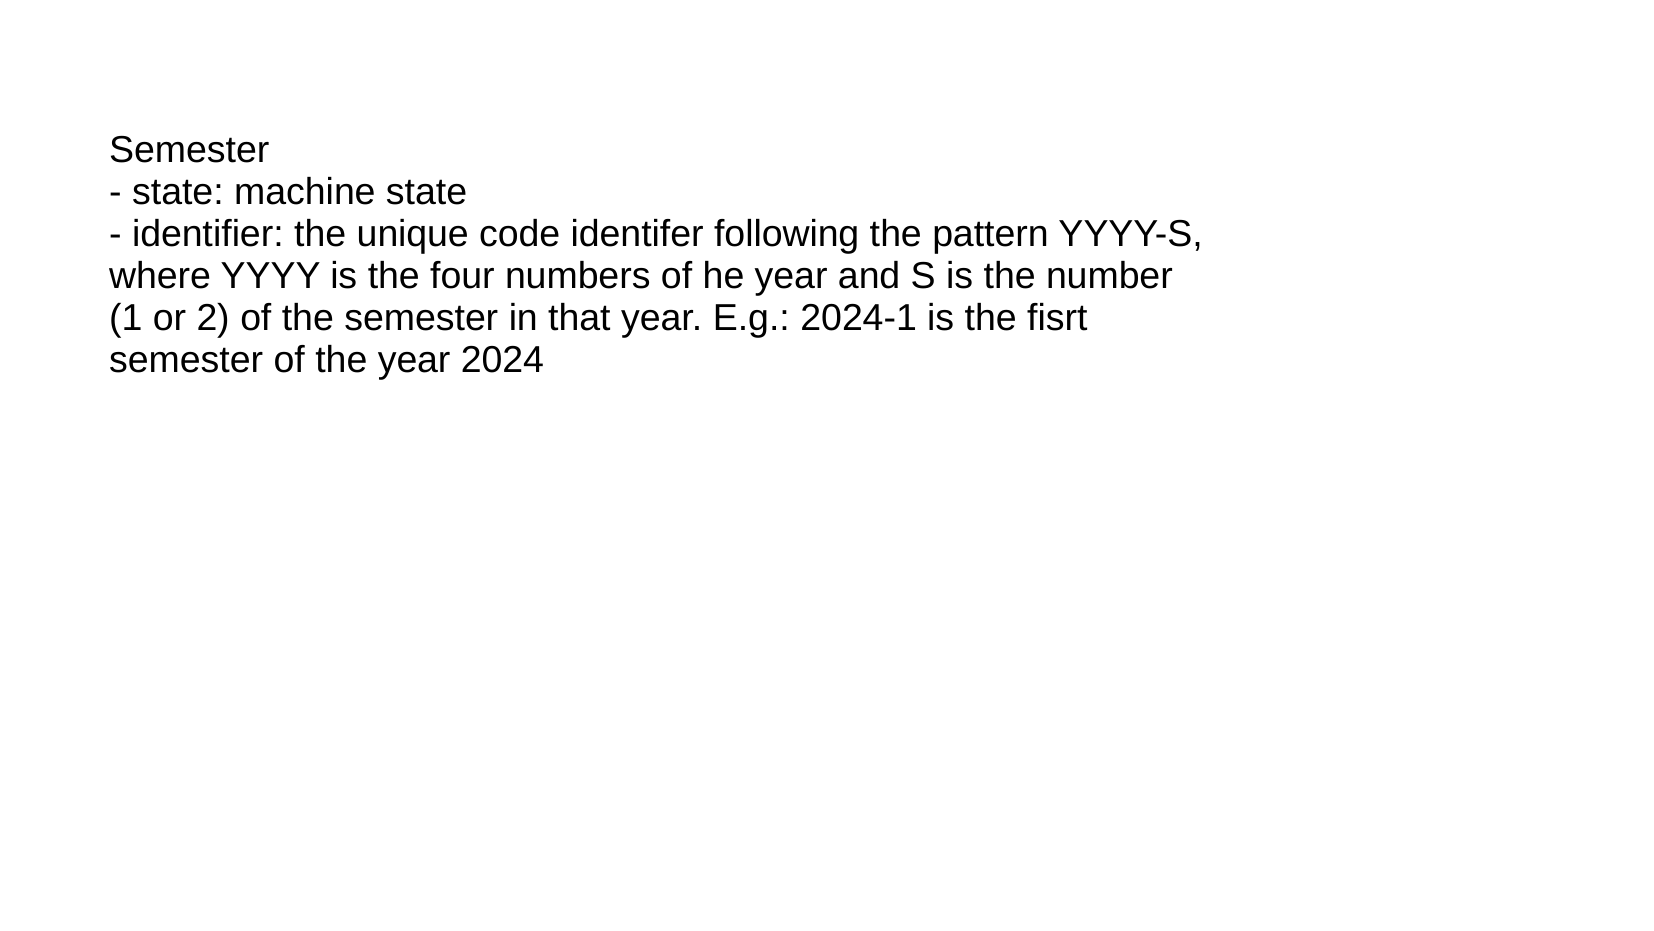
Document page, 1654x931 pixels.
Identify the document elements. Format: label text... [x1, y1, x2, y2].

text_box Semester - state: machine state - identifier: the unique code identifer following the pattern YYYY-S, where YYYY is the four numbers of he year and S is the number (1 or 2) of the semester in that year. E.g.: 2024-1 is the fisrt semester of the year 2024 [94, 121, 1229, 697]
